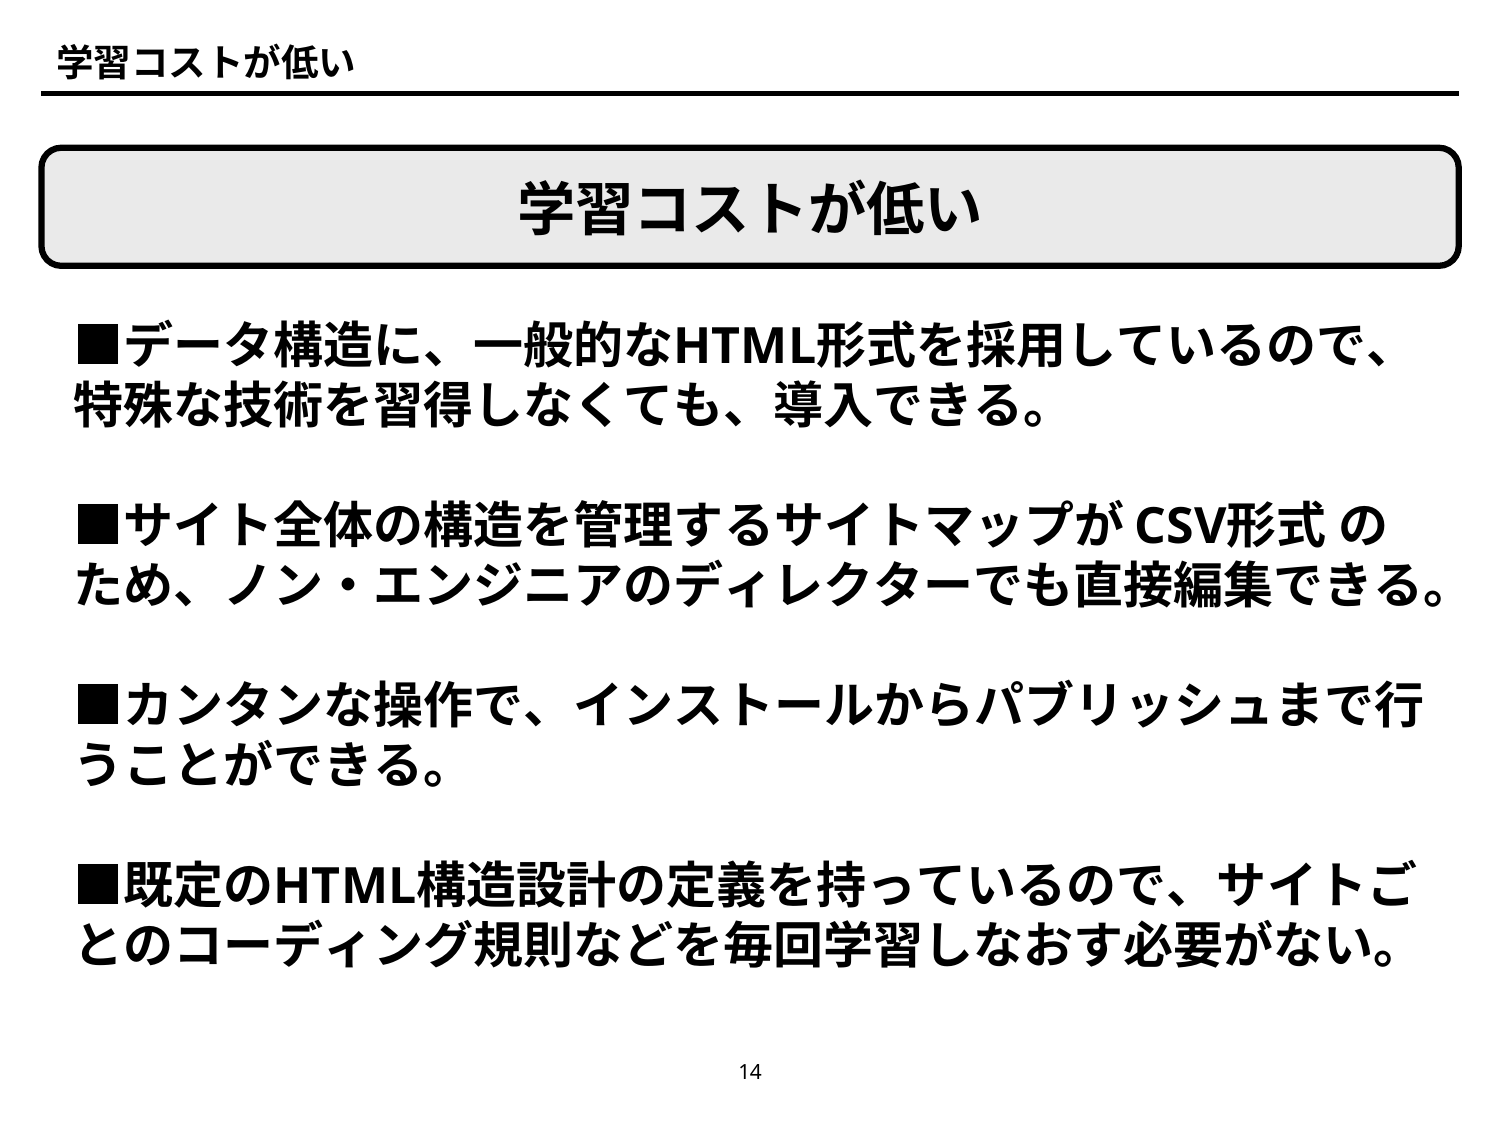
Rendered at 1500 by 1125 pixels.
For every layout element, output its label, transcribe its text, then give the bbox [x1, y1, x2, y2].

text_box ■データ構造に、一般的なHTML形式を採用しているので、特殊な技術を習得しなくても、導入できる。 ■サイト全体の構造を管理するサイトマップが CSV形式 のため、ノン・エンジニアのディレクターでも直接編集できる。 ■カンタンな操作で、インストールからパブリッシュまで行うことができる。 ■既定のHTML構造設計の定義を持っているので、サイトごとのコーディング規則などを毎回学習しなおす必要がない。 [59, 306, 1447, 982]
title 学習コストが低い [41, 33, 1459, 87]
text_box 学習コストが低い [41, 147, 1459, 266]
